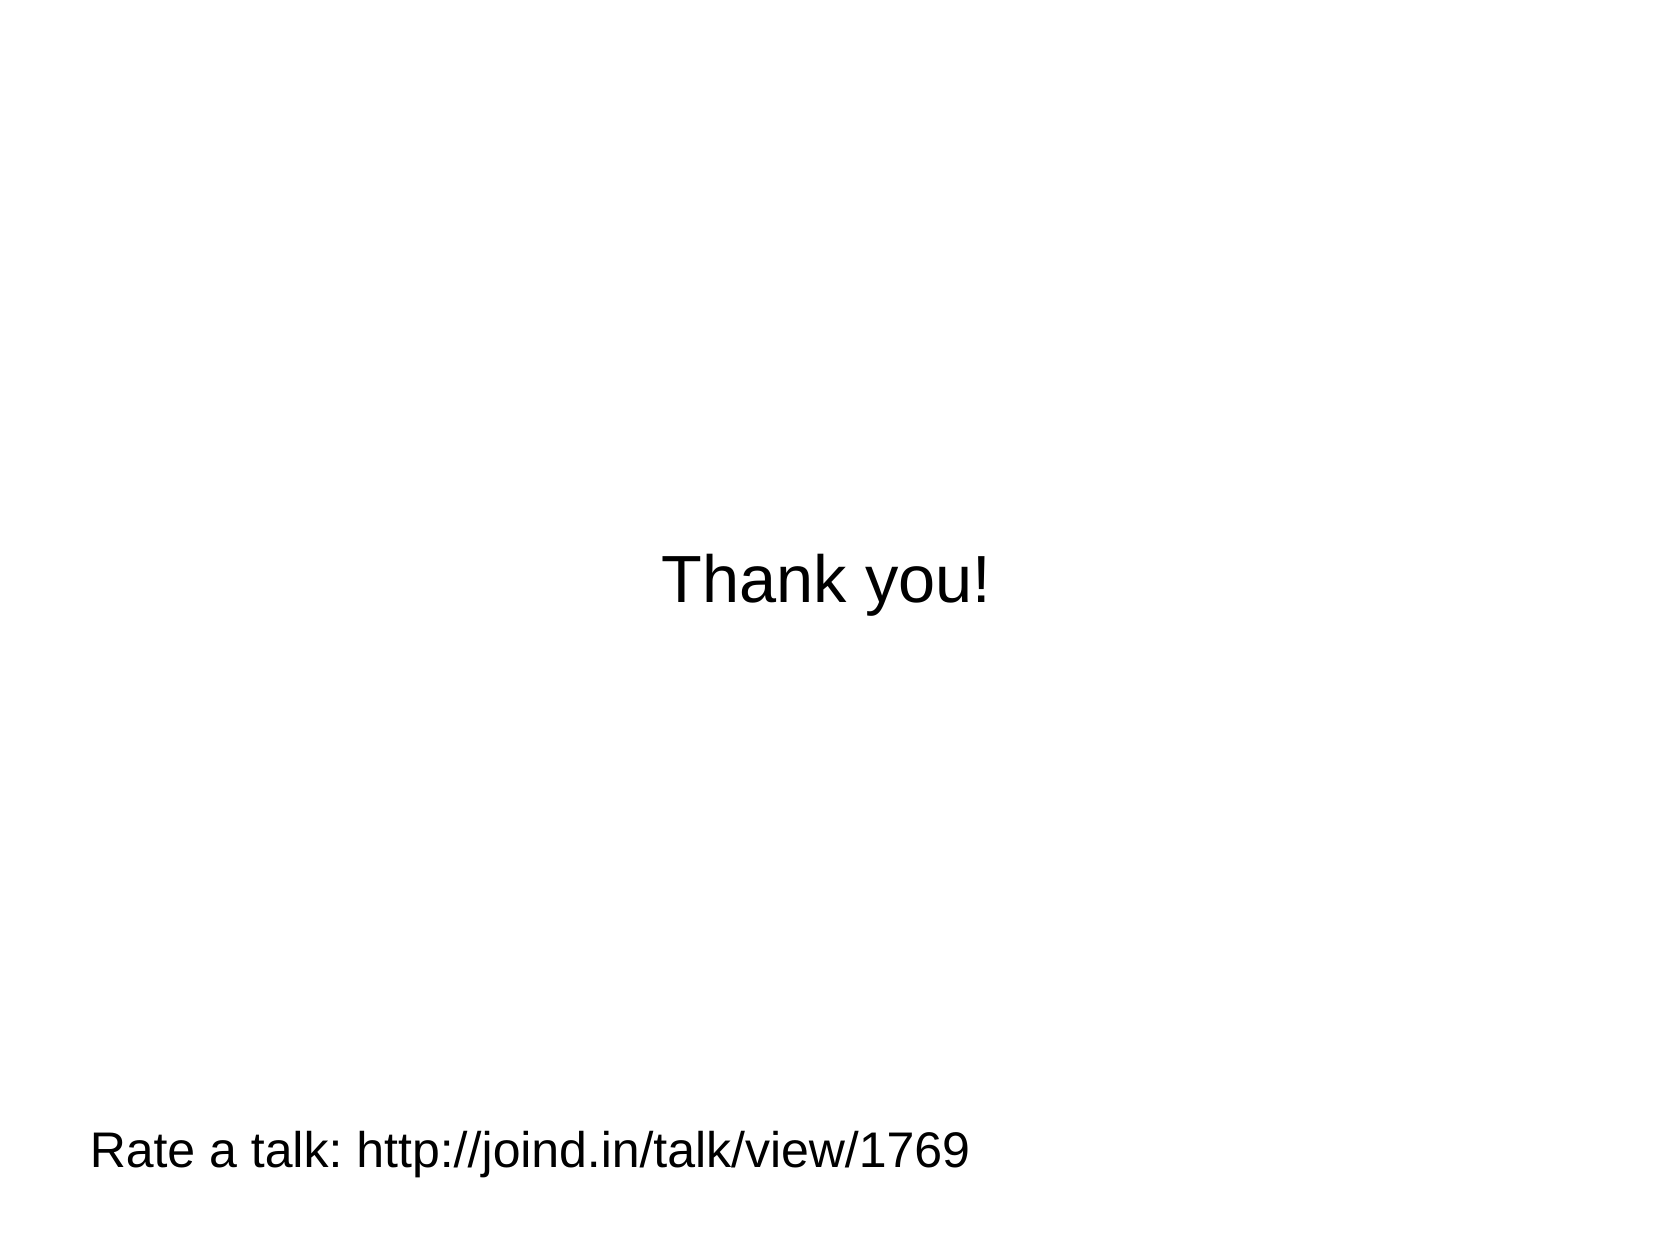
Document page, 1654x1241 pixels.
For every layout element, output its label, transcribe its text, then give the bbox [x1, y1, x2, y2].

subtitle Thank you! [82, 56, 1571, 1102]
text_box Rate a talk: http://joind.in/talk/view/1769 [75, 1114, 1613, 1186]
